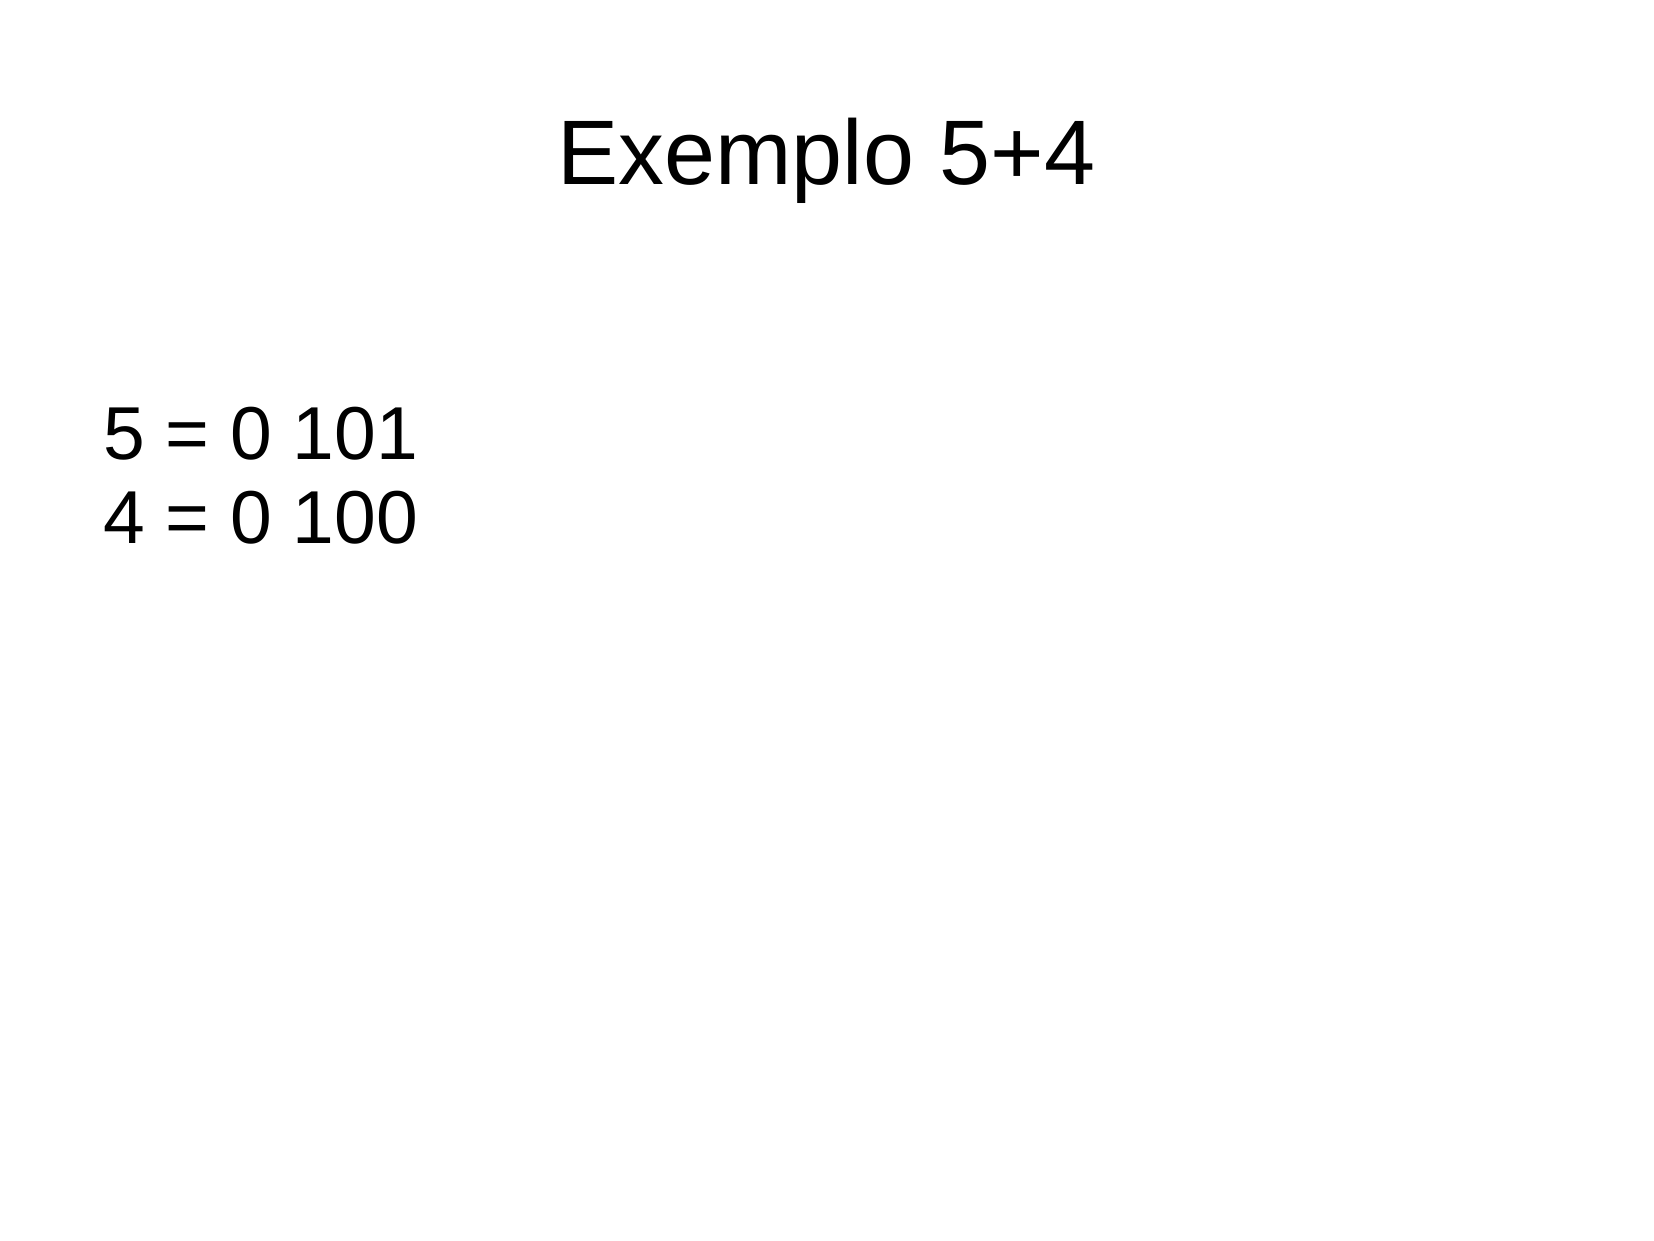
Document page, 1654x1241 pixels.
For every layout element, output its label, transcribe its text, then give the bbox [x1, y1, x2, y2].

text_box 5 = 0 101 4 = 0 100 [88, 383, 1239, 1050]
title Exemplo 5+4 [82, 49, 1571, 257]
